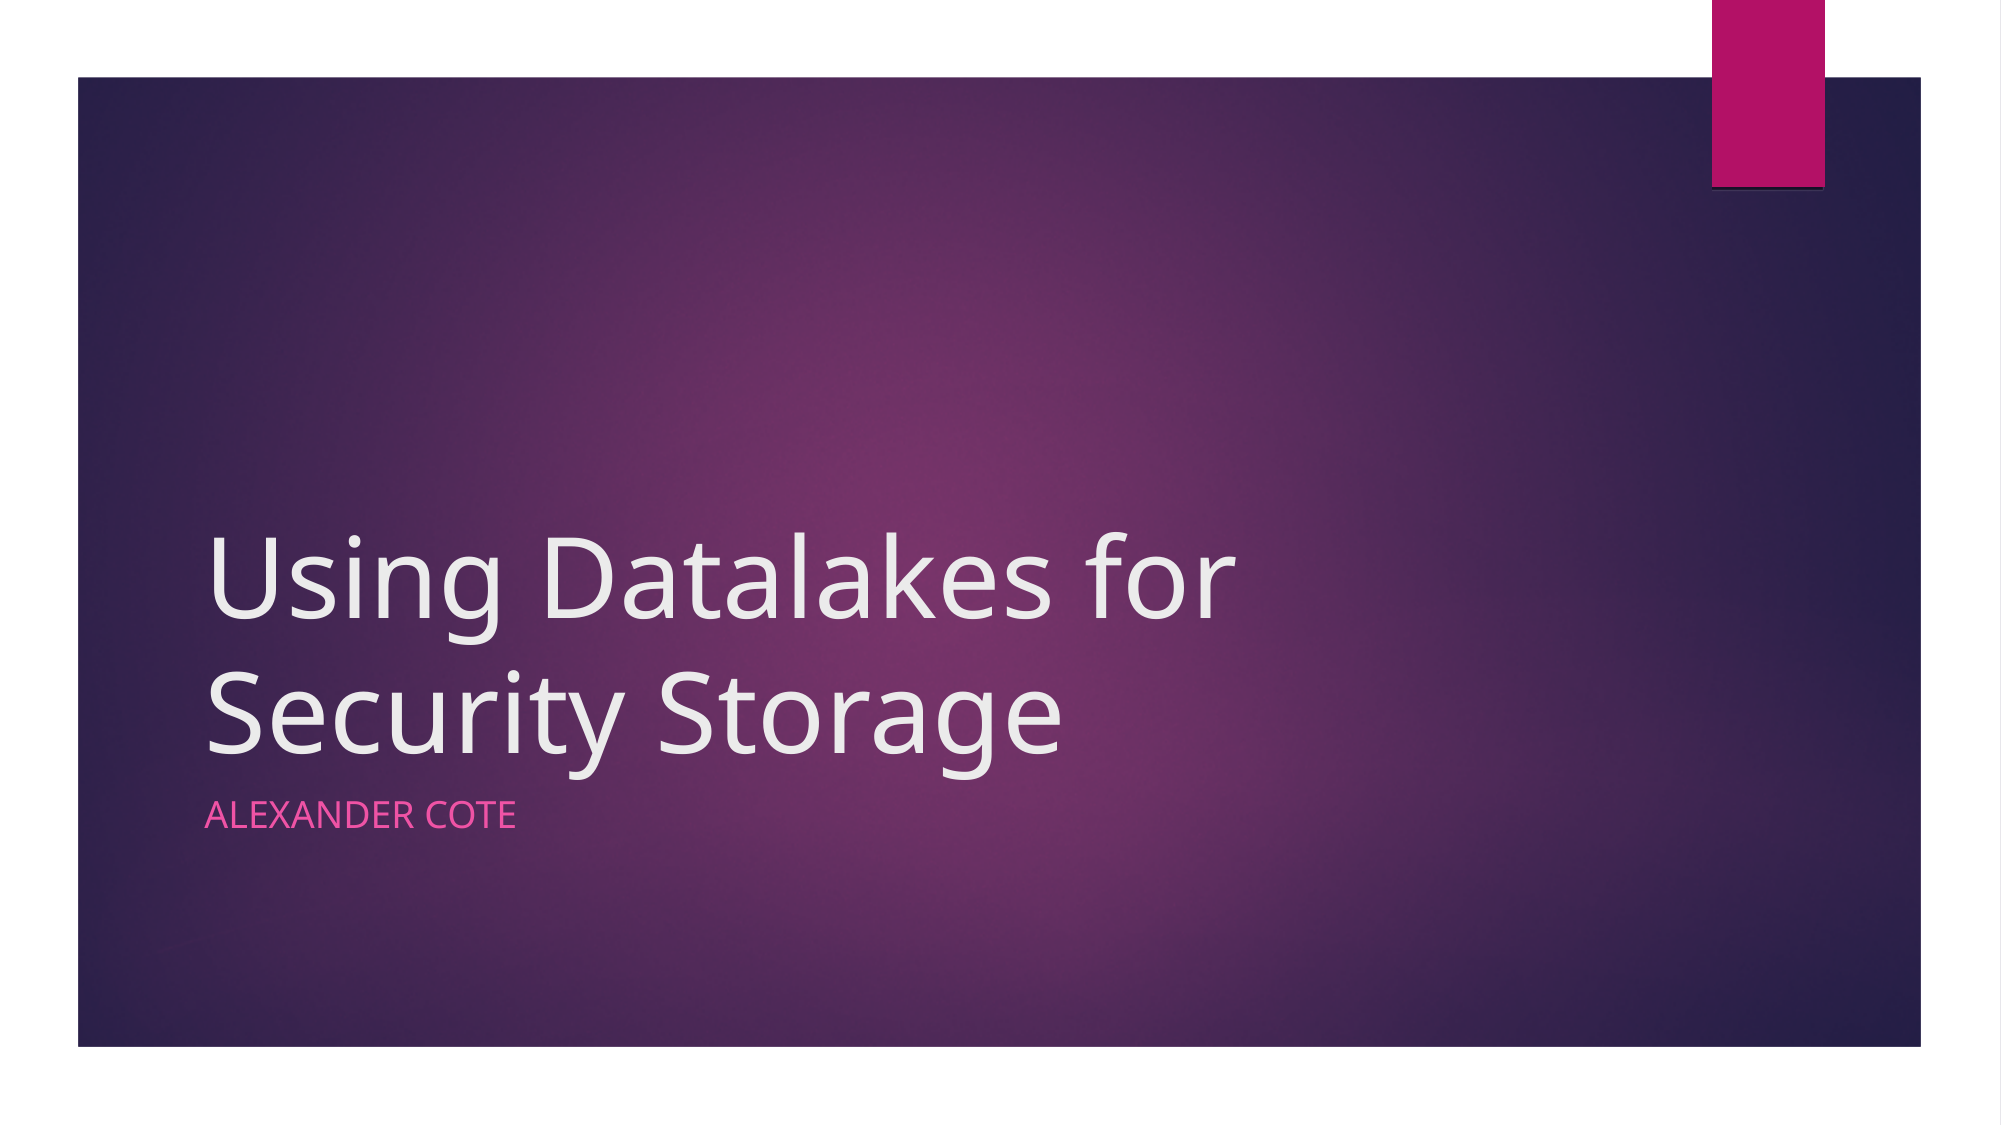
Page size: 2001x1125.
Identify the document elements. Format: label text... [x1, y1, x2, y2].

title Using Datalakes for Security Storage [189, 344, 1638, 783]
subtitle Alexander Cote [189, 783, 1638, 926]
